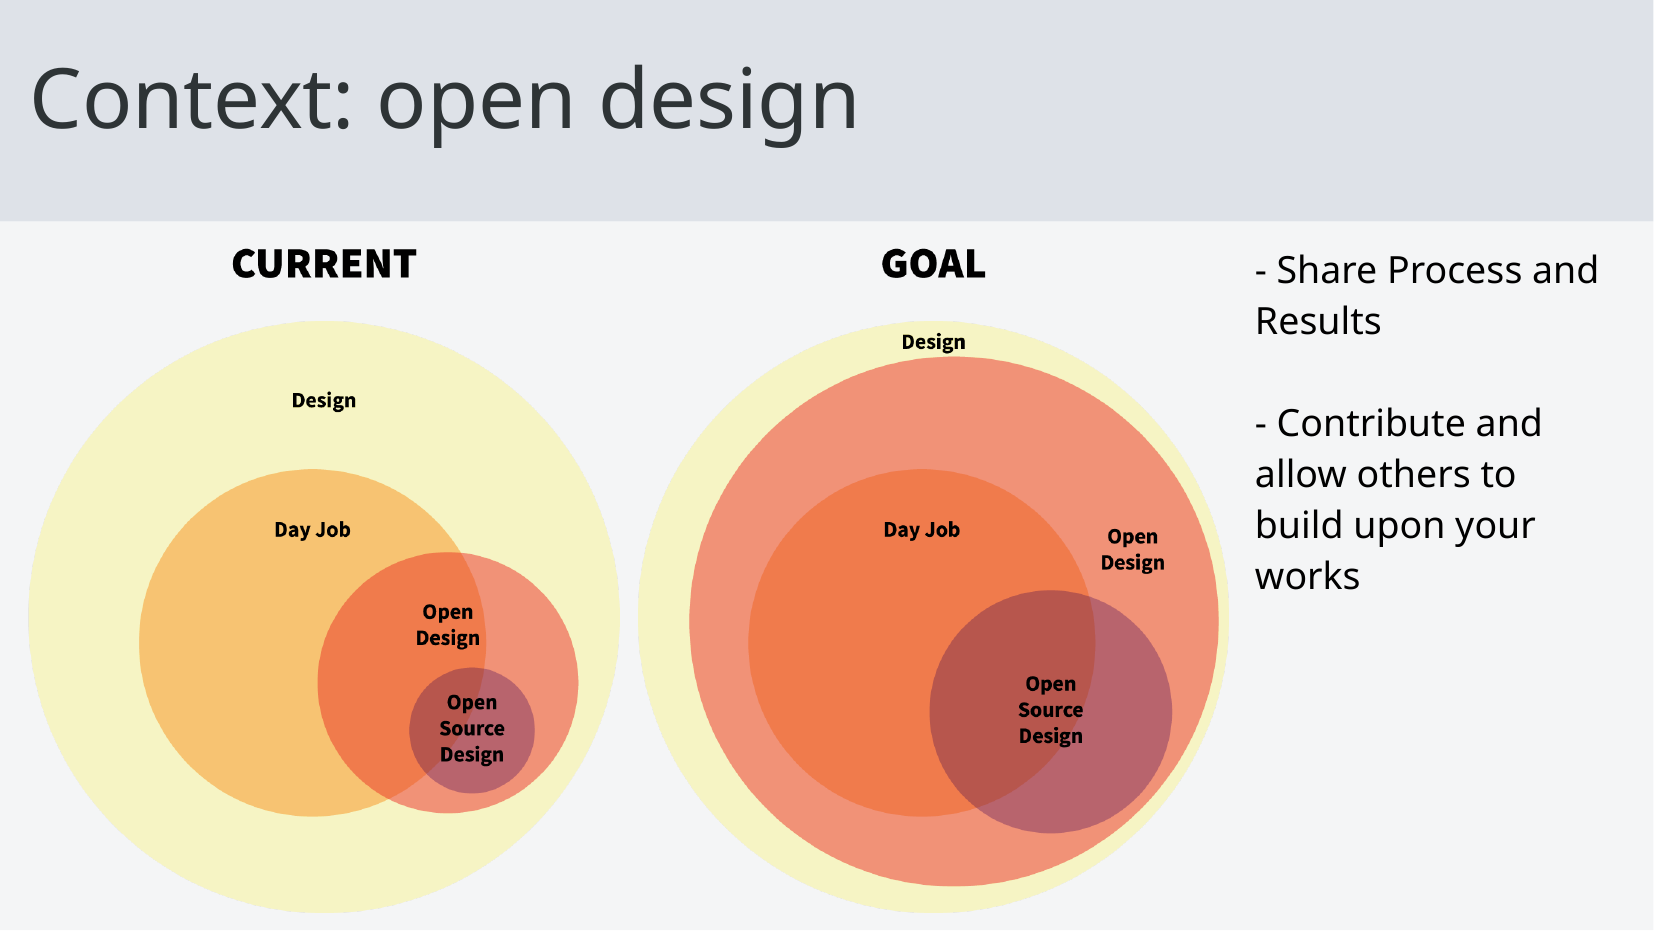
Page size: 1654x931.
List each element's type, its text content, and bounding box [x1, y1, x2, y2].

picture [16, 206, 1241, 931]
text_box - Share Process and Results - Contribute and allow others to build upon your works [1240, 236, 1625, 535]
title Context: open design [29, 37, 1565, 155]
